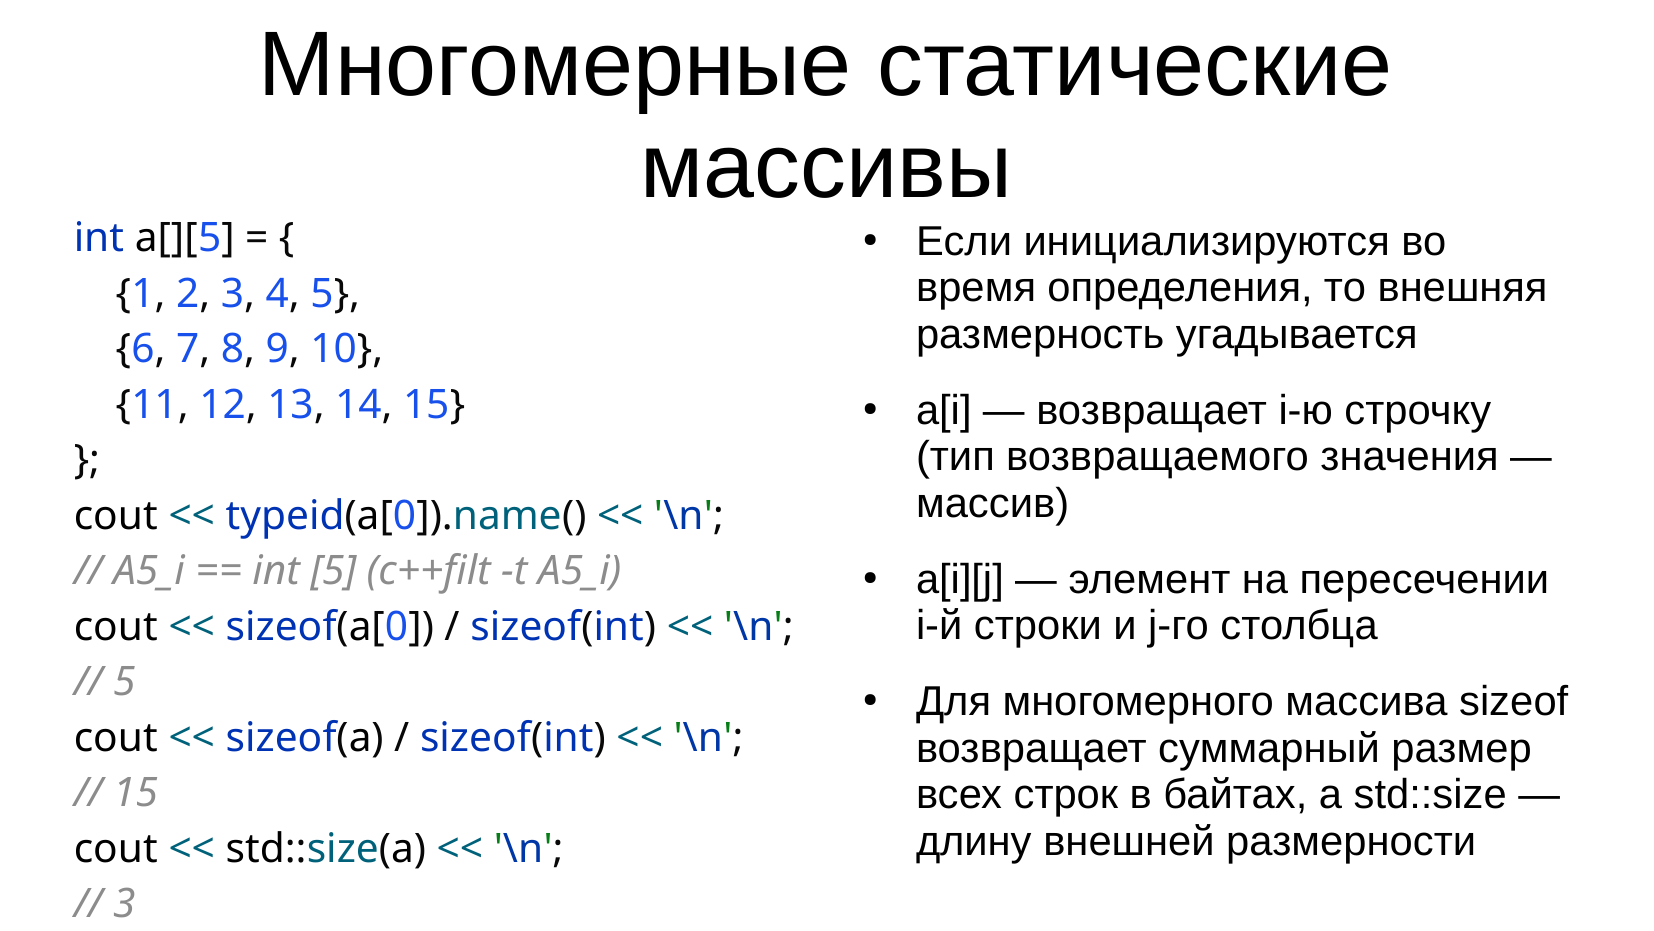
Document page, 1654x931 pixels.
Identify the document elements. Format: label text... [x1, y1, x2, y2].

text_box int a[][5] = { {1, 2, 3, 4, 5}, {6, 7, 8, 9, 10}, {11, 12, 13, 14, 15} }; cout << typeid(a[0]).name() << '\n'; // A5_i == int [5] (c++filt -t A5_i) cout << sizeof(a[0]) / sizeof(int) << '\n'; // 5 cout << sizeof(a) / sizeof(int) << '\n'; // 15 cout << std::size(a) << '\n'; // 3 [59, 200, 809, 931]
title Многомерные статические массивы [82, 12, 1571, 218]
list Если инициализируются во время определения, то внешняя размерность угадывается a[i] — возвращает i-ю строчку (тип возвращаемого значения — массив) a[i][j] — элемент на пересечении i-й строки и j-го столбца Для многомерного массива sizeof возвращает суммарный размер всех строк в байтах, а std::size — длину внешней размерности [845, 217, 1572, 916]
